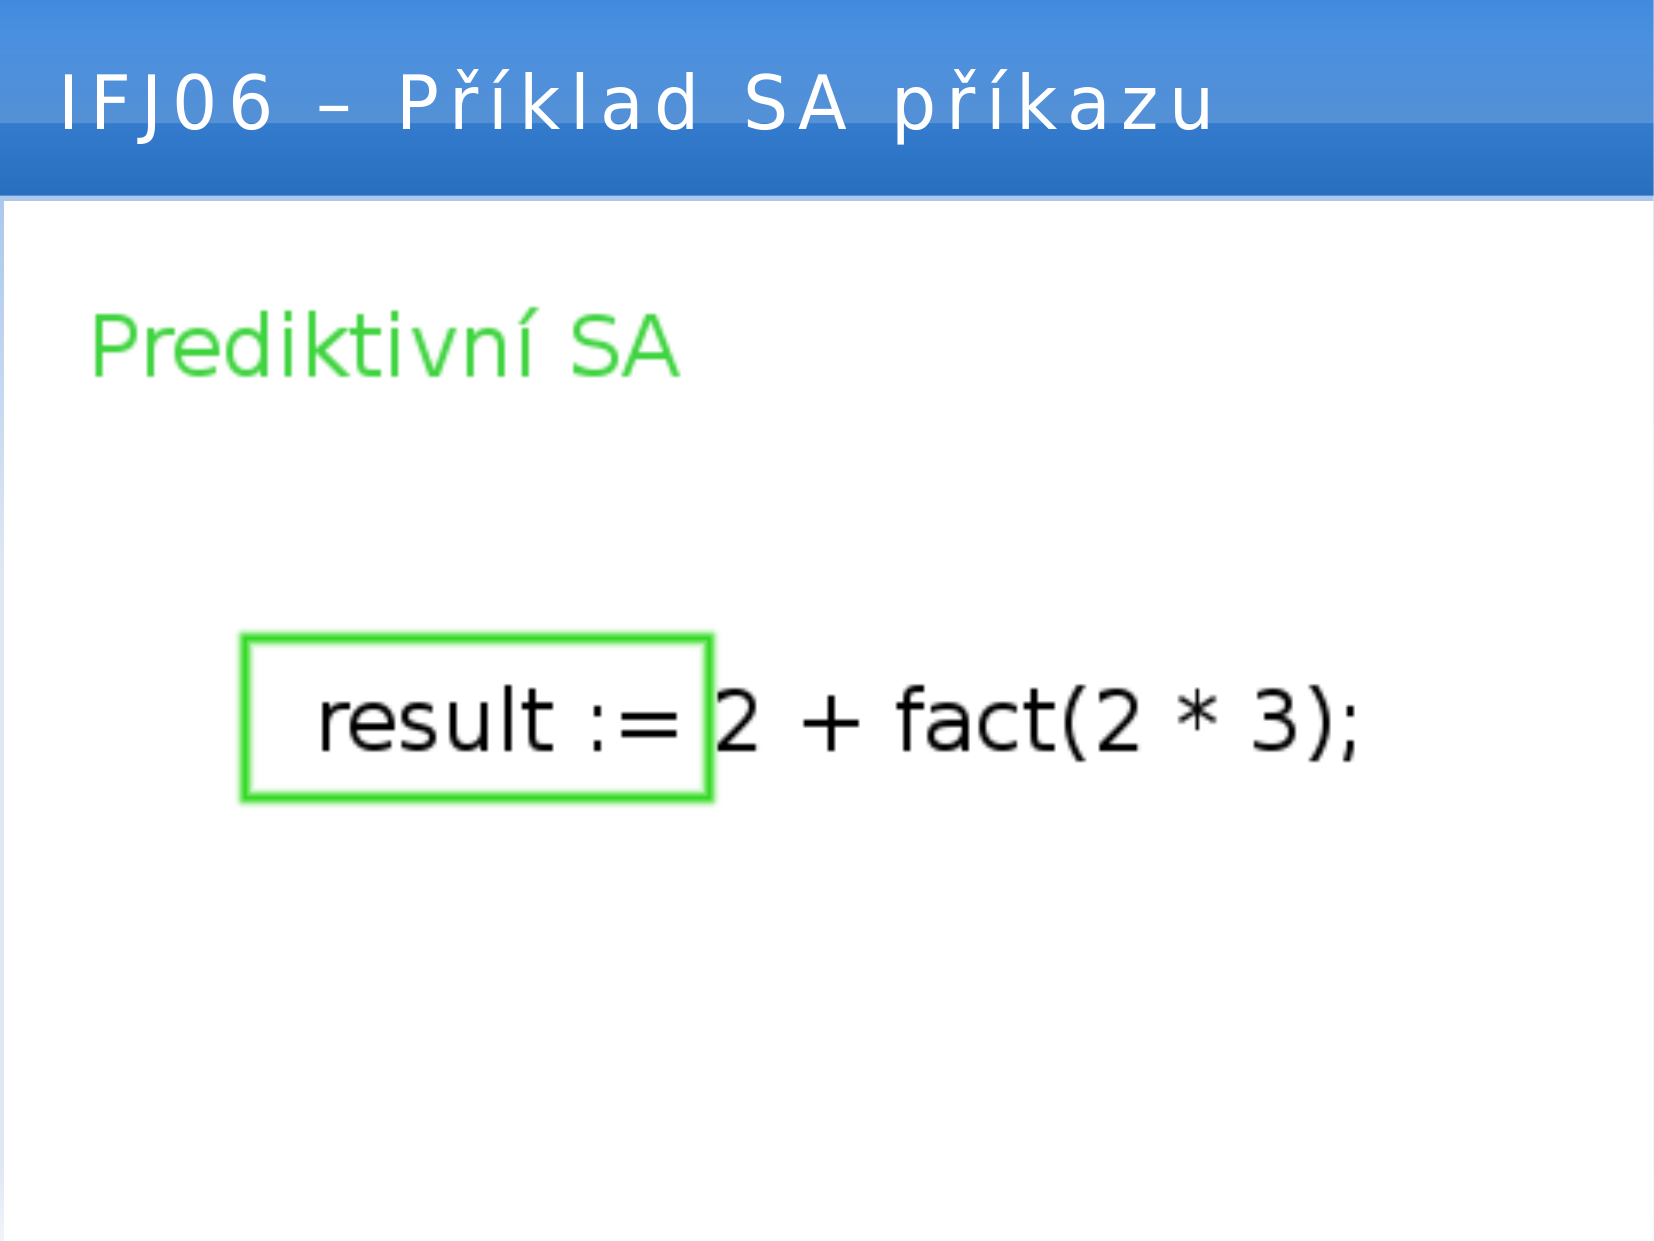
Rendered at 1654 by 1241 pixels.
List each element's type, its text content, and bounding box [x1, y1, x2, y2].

title IFJ06 – Příklad SA příkazu [59, 29, 1270, 178]
picture [0, 0, 1654, 1241]
